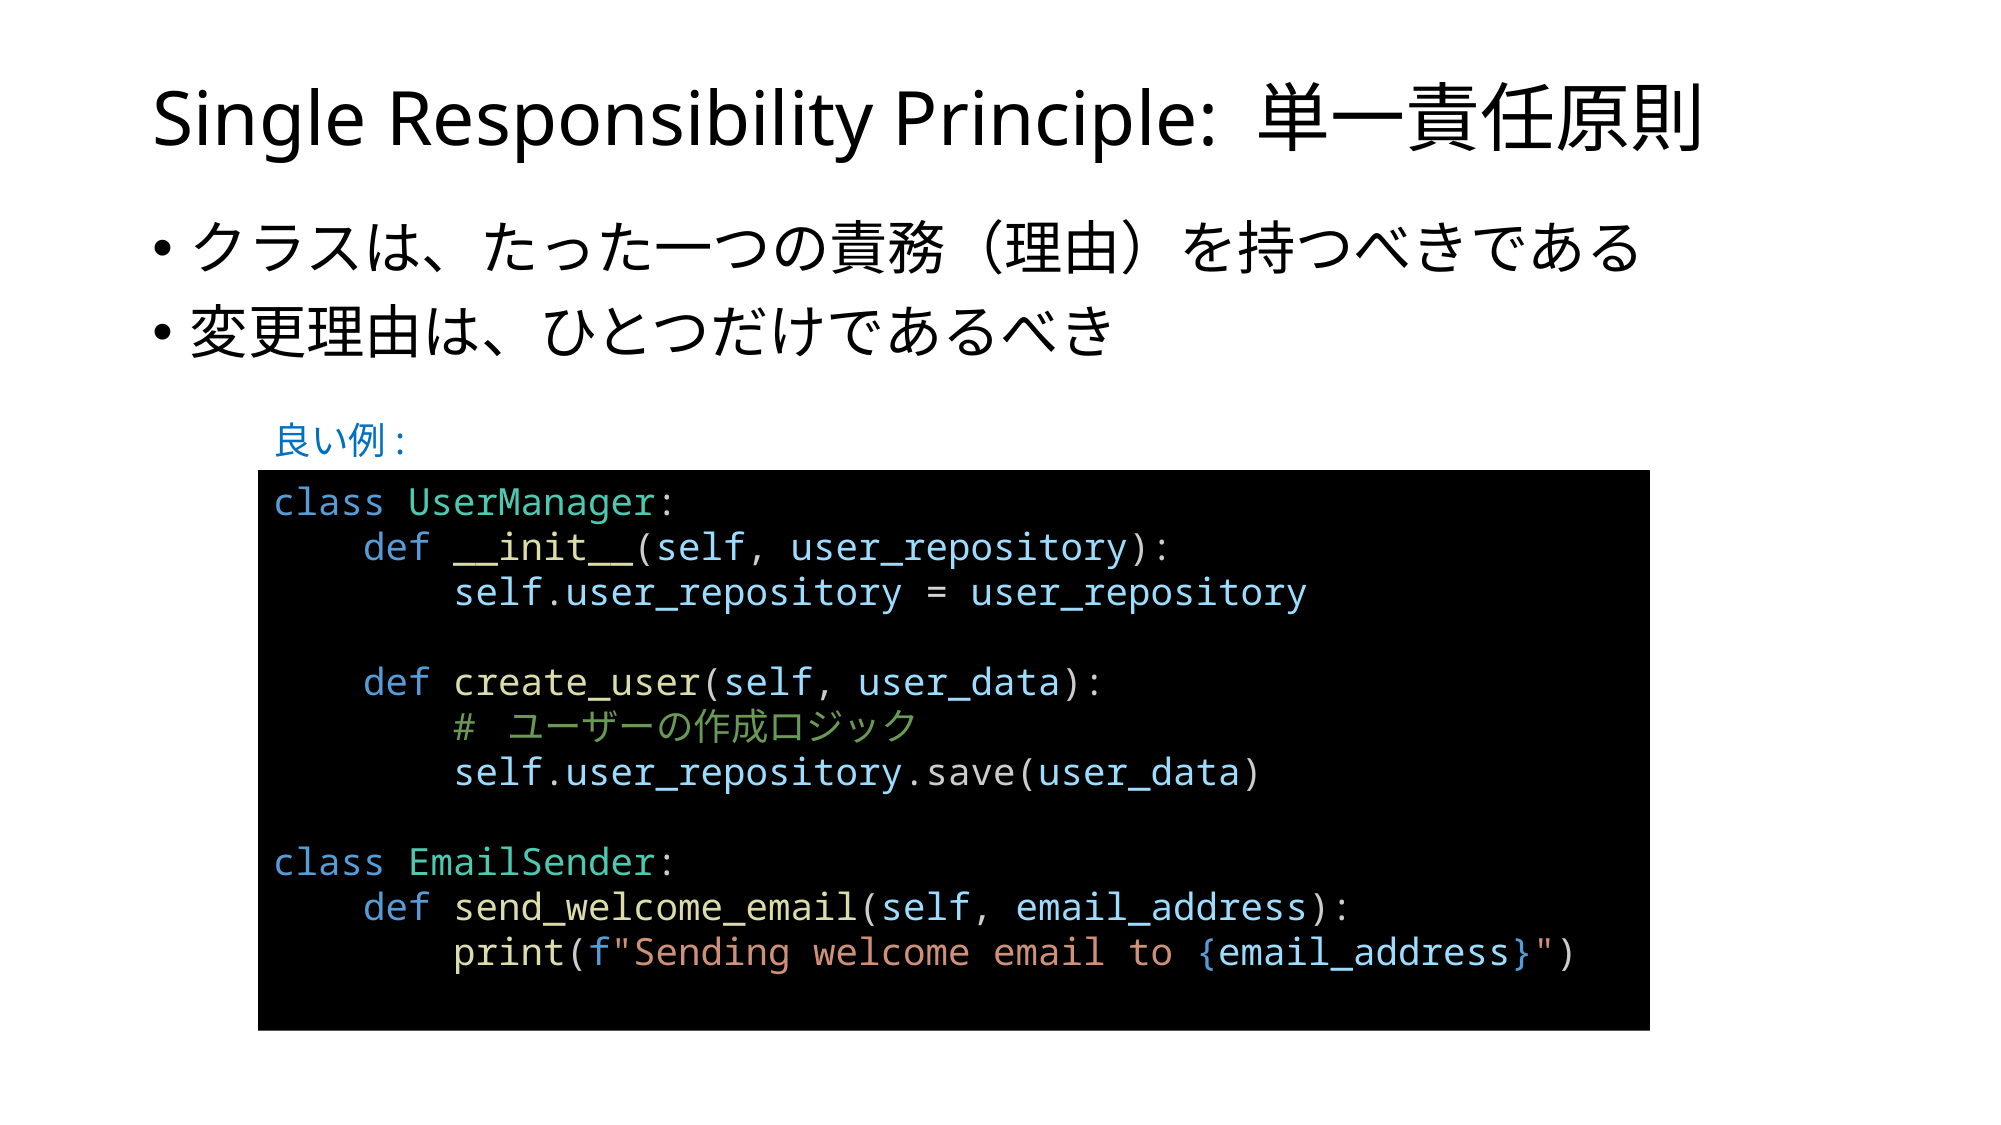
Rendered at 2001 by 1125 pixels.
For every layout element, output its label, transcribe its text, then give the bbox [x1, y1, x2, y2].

list クラスは、たった一つの責務（理由）を持つべきである 変更理由は、ひとつだけであるべき [137, 212, 1863, 461]
title Single Responsibility Principle: 単一責任原則 [137, 59, 1863, 184]
text_box class UserManager: def __init__(self, user_repository): self.user_repository = user_repository def create_user(self, user_data): # ユーザーの作成ロジック self.user_repository.save(user_data) class EmailSender: def send_welcome_email(self, email_address): print(f"Sending welcome email to {email_address}") [258, 470, 1650, 1031]
text_box 良い例: [258, 409, 709, 470]
